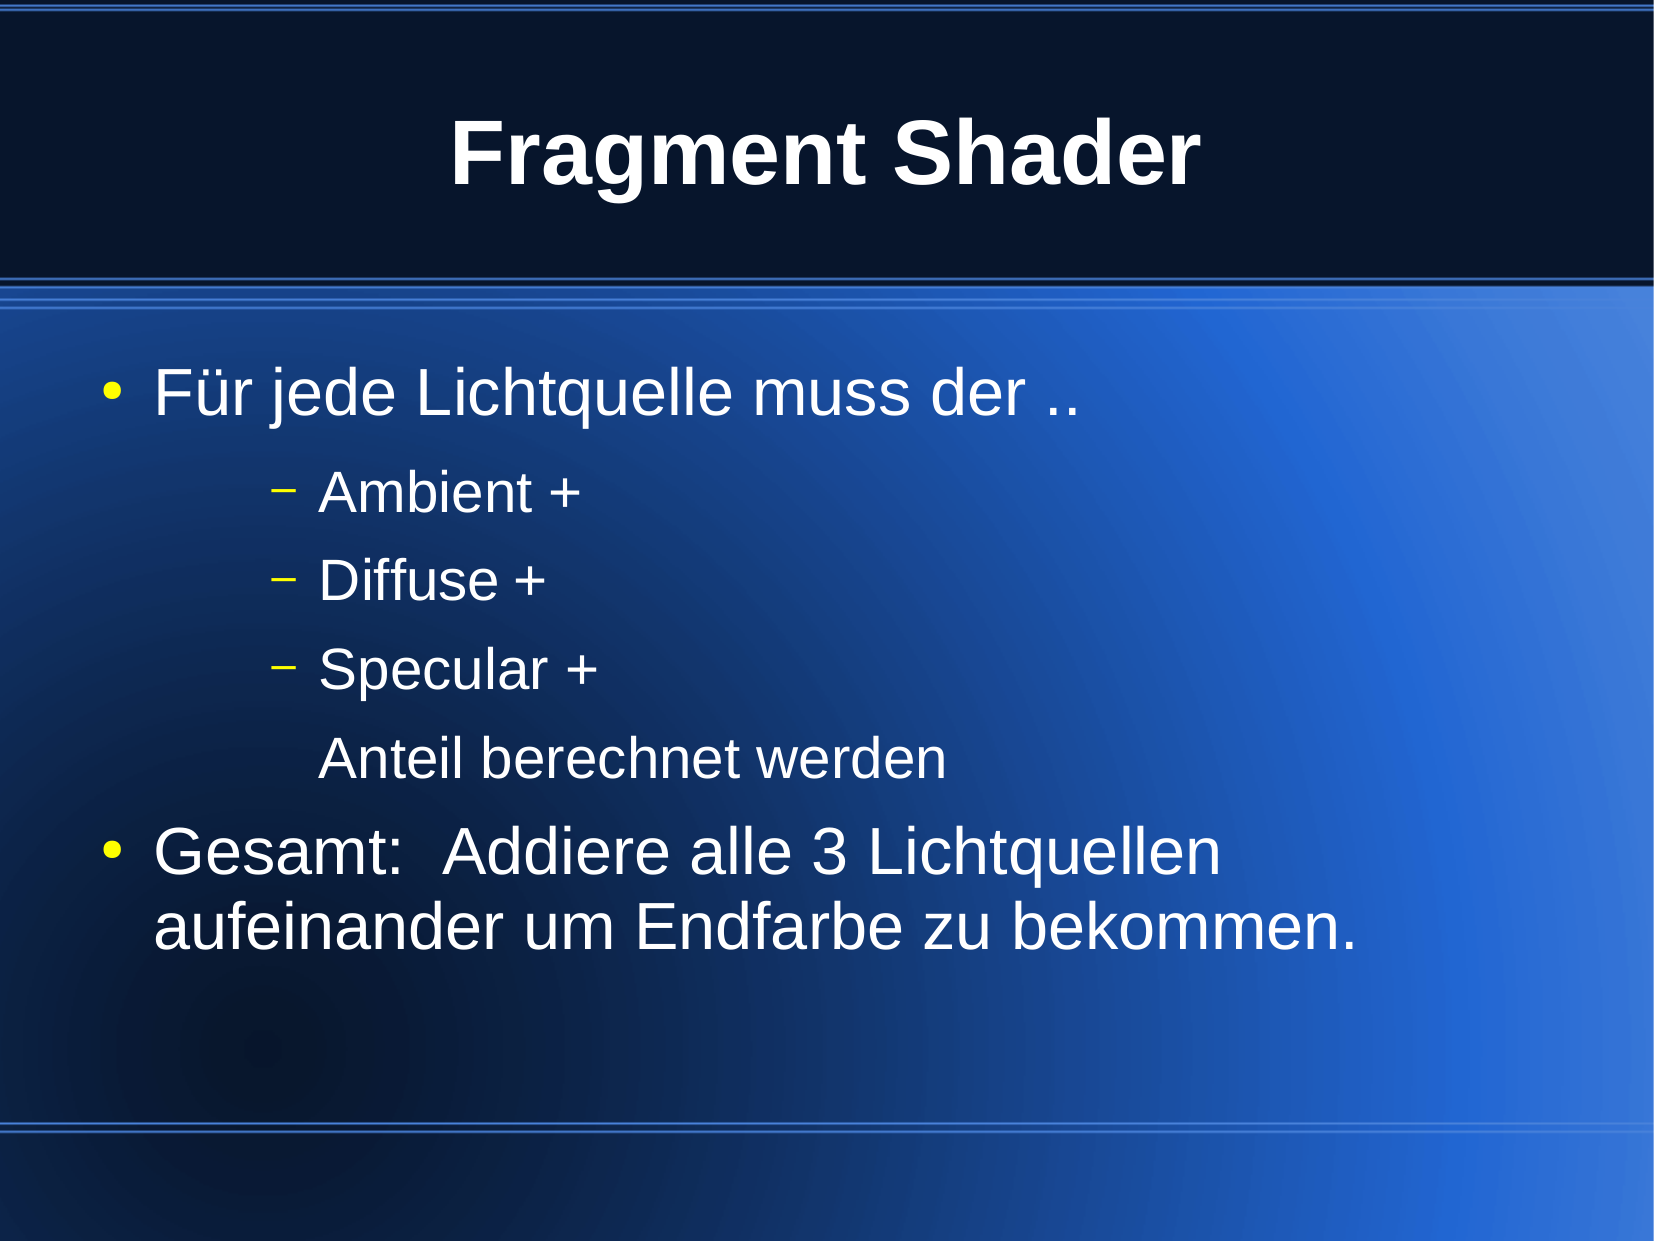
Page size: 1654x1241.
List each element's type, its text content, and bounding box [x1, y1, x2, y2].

picture [0, 0, 1654, 1241]
list Für jede Lichtquelle muss der .. Ambient + Diffuse + Specular + Anteil berechnet werden Gesamt: Addiere alle 3 Lichtquellen aufeinander um Endfarbe zu bekommen. [82, 355, 1571, 1234]
title Fragment Shader [82, 56, 1571, 250]
